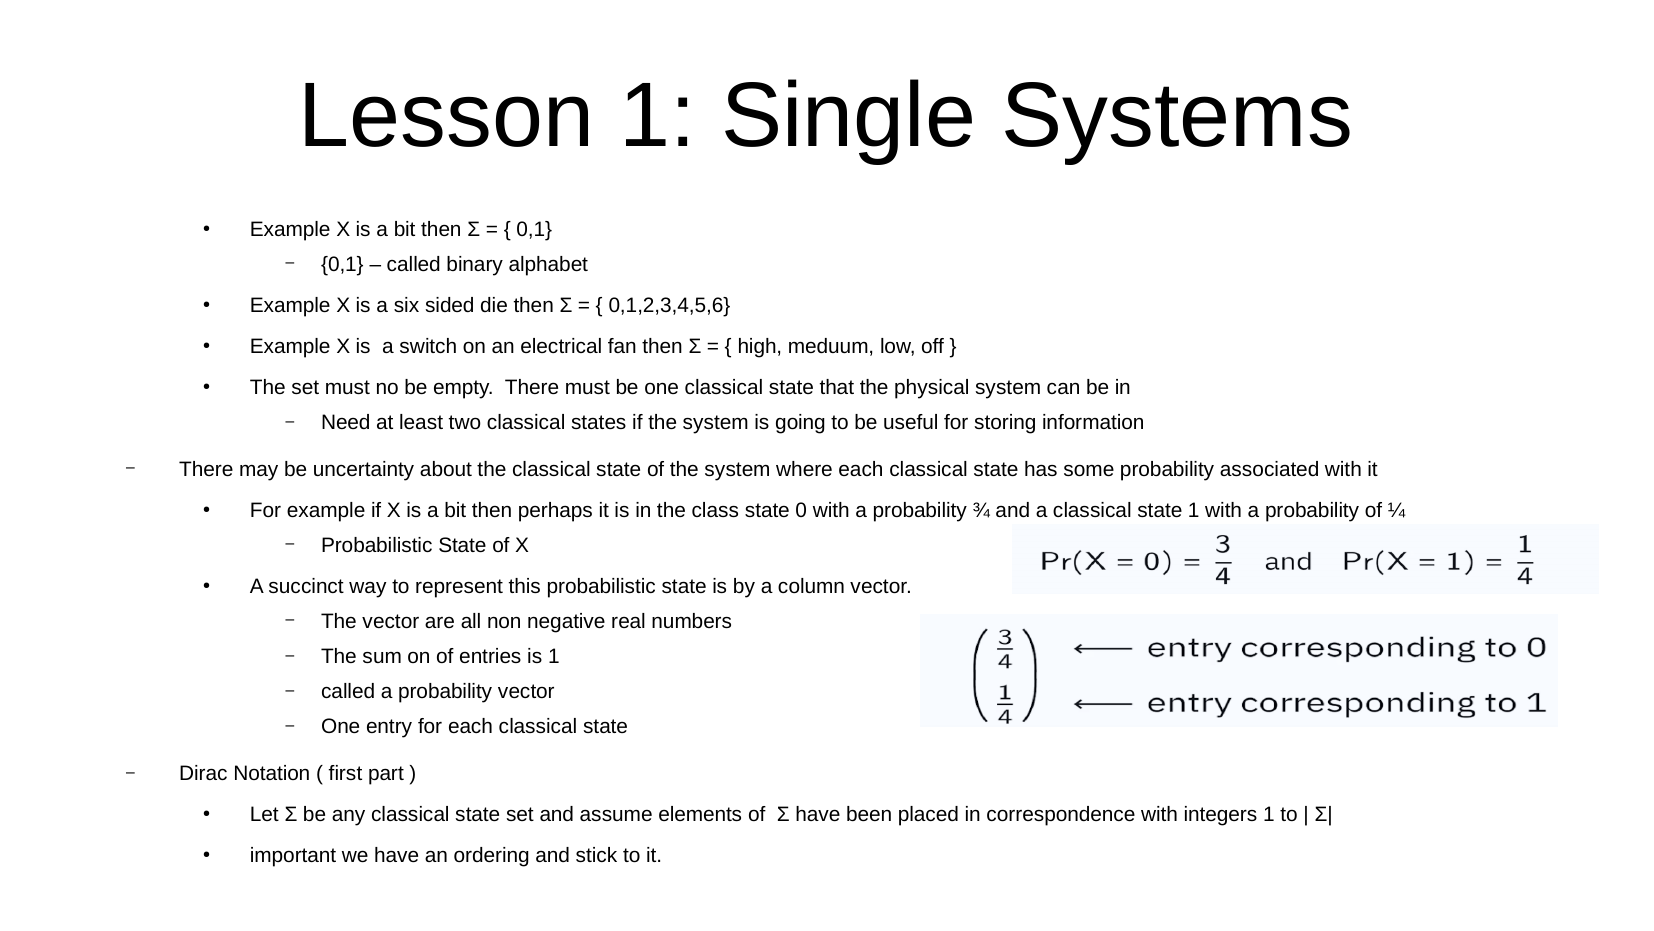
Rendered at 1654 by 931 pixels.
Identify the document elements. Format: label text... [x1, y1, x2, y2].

picture [920, 614, 1558, 728]
title Lesson 1: Single Systems [82, 37, 1571, 193]
picture [1012, 524, 1599, 595]
list Example X is a bit then Σ = { 0,1} {0,1} – called binary alphabet Example X is a six sided die then Σ = { 0,1,2,3,4,5,6} Example X is a switch on an electrical fan then Σ = { high, meduum, low, off } The set must no be empty. There must be one classical state that the physical system can be in Need at least two classical states if the system is going to be useful for storing information There may be uncertainty about the classical state of the system where each classical state has some probability associated with it For example if X is a bit then perhaps it is in the class state 0 with a probability ¾ and a classical state 1 with a probability of ¼ Probabilistic State of X A succinct way to represent this probabilistic state is by a column vector. The vector are all non negative real numbers The sum on of entries is 1 called a probability vector One entry for each classical state Dirac Notation ( first part ) Let Σ be any classical state set and assume elements of Σ have been placed in correspondence with integers 1 to | Σ| important we have an ordering and stick to it. [37, 217, 1643, 901]
